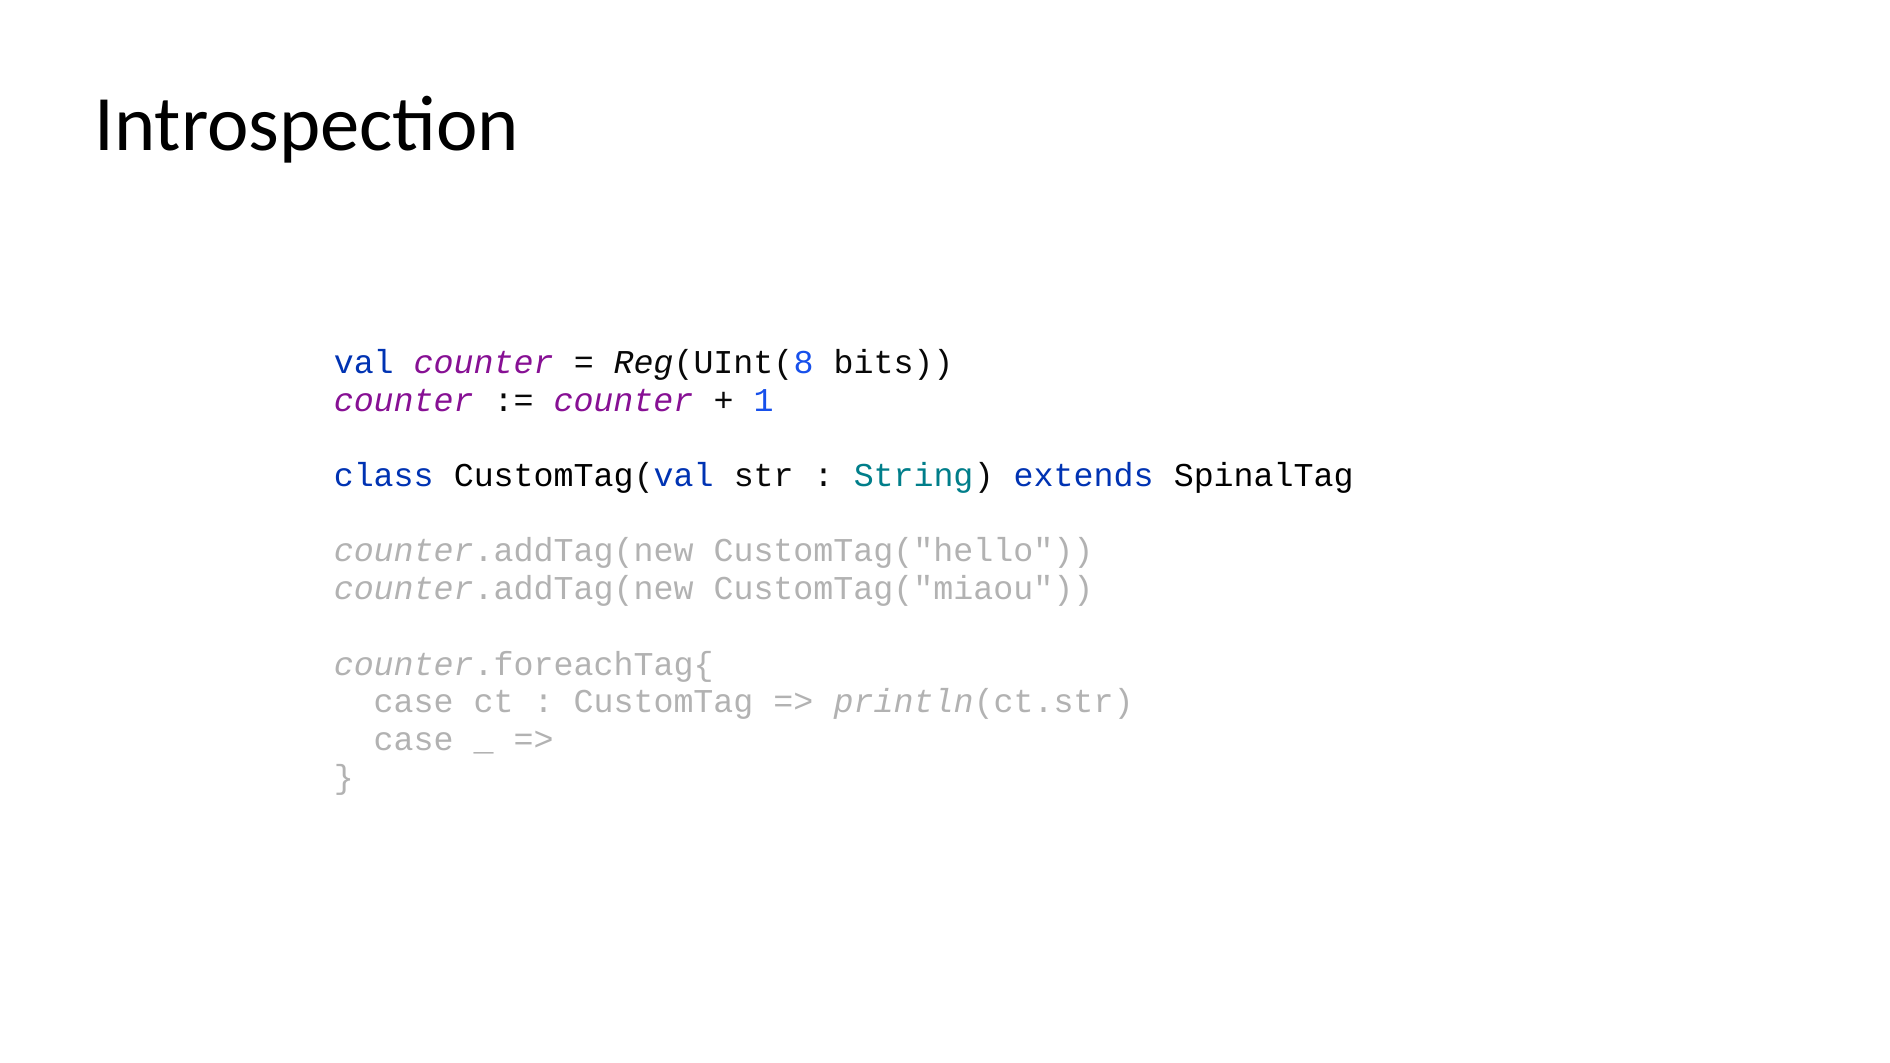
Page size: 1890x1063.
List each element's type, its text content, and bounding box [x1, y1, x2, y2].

text_box val counter = Reg(UInt(8 bits)) counter := counter + 1 class CustomTag(val str : String) extends SpinalTag counter.addTag(new CustomTag("hello")) counter.addTag(new CustomTag("miaou")) counter.foreachTag{ case ct : CustomTag => println(ct.str) case _ => } [318, 338, 1524, 957]
title Introspection [94, 42, 1796, 220]
